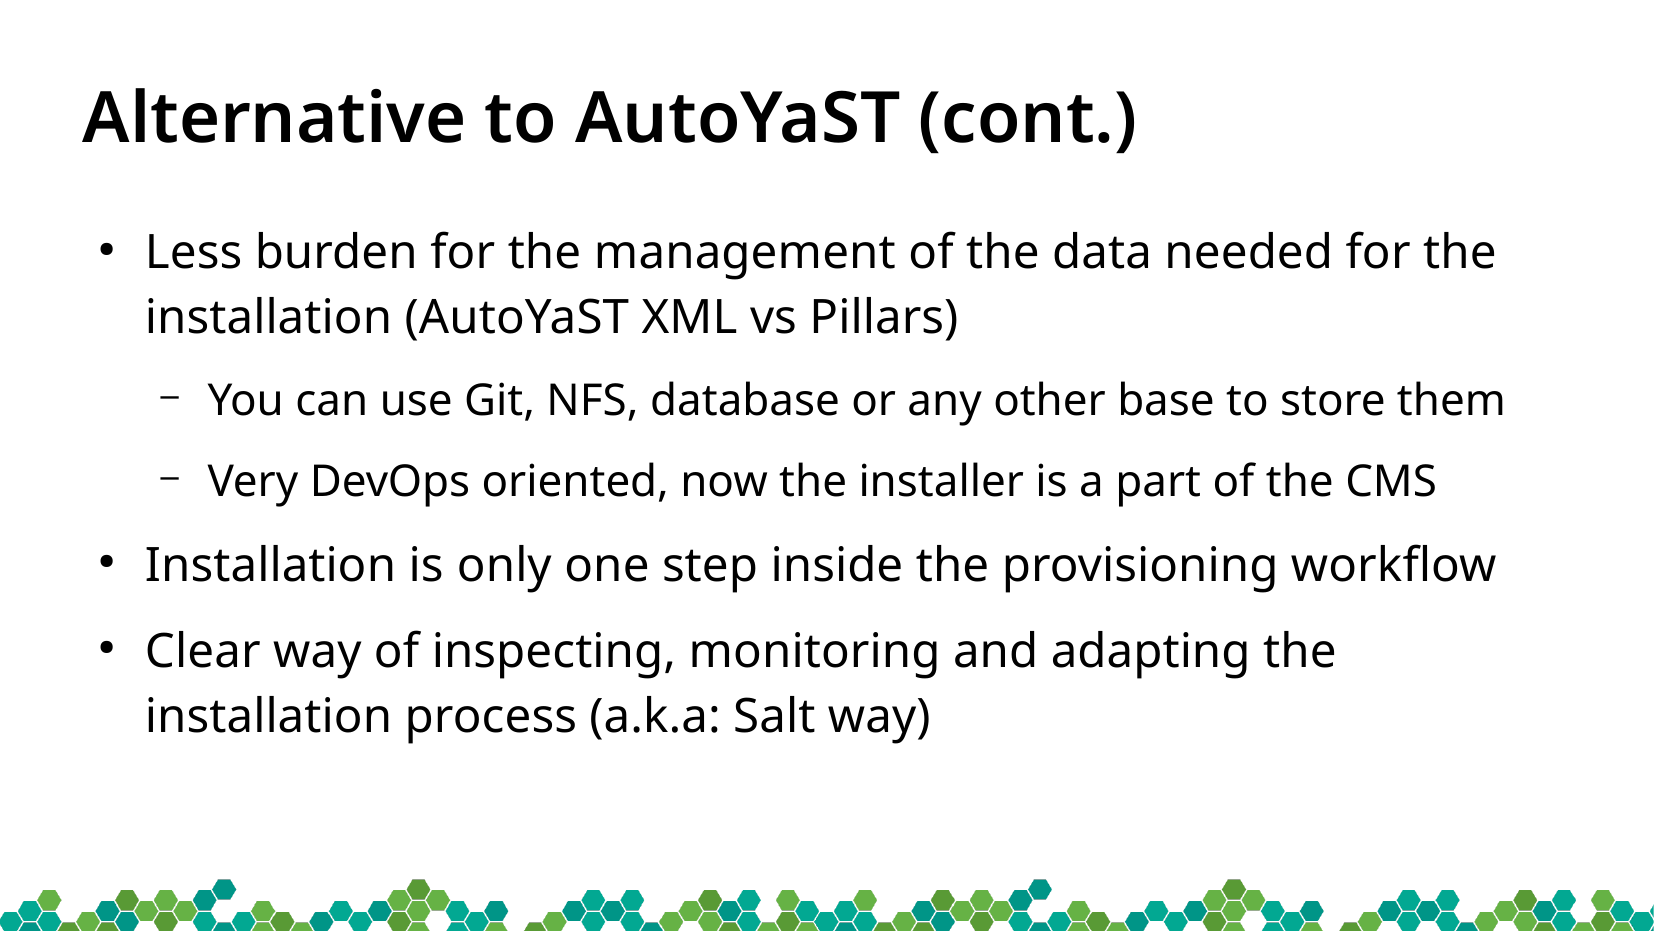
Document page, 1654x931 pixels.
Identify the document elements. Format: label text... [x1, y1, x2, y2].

title Alternative to AutoYaST (cont.) [82, 37, 1571, 193]
picture [0, 871, 1654, 931]
list Less burden for the management of the data needed for the installation (AutoYaST XML vs Pillars) You can use Git, NFS, database or any other base to store them Very DevOps oriented, now the installer is a part of the CMS Installation is only one step inside the provisioning workflow Clear way of inspecting, monitoring and adapting the installation process (a.k.a: Salt way) [82, 217, 1571, 758]
